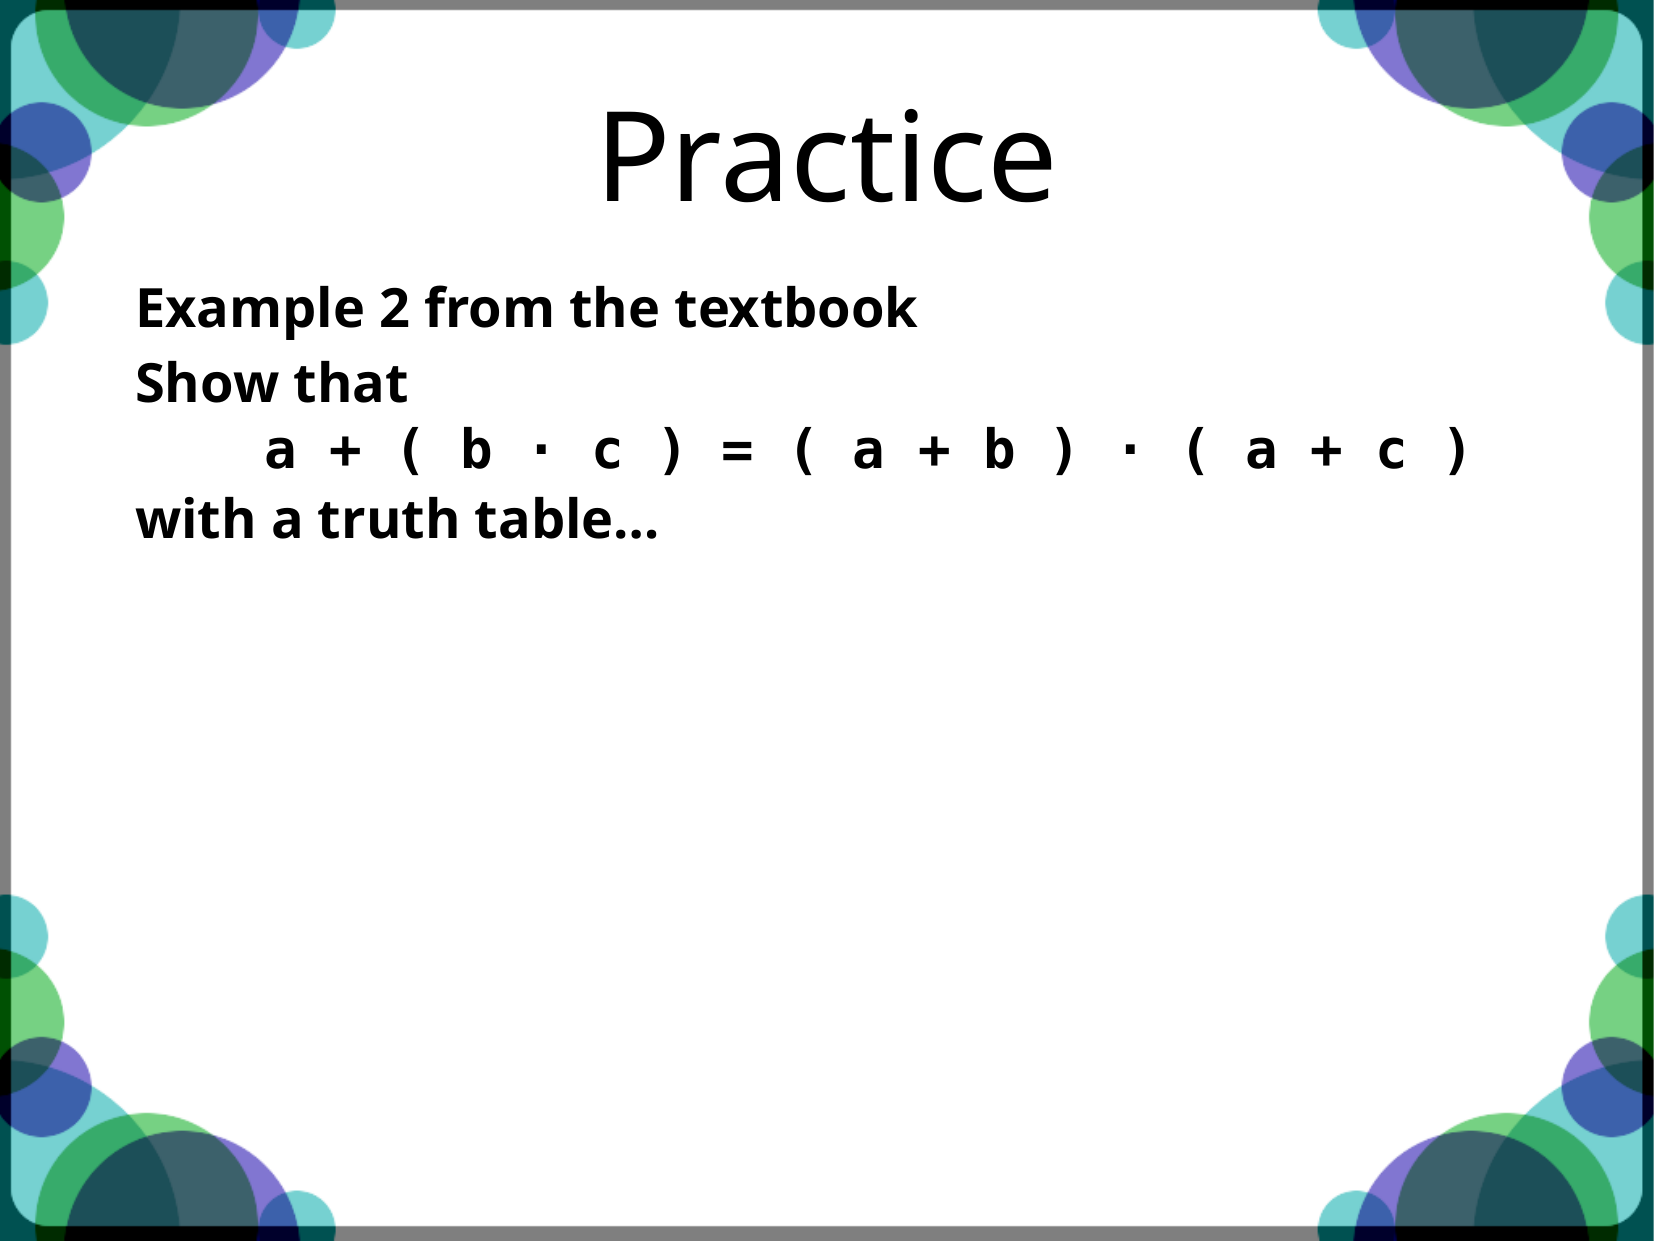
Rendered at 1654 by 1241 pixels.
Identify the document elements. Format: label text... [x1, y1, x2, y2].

picture [0, 0, 1654, 1241]
text_box Example 2 from the textbook Show that a + ( b · c ) = ( a + b ) · ( a + c ) with a truth table… [135, 270, 1531, 943]
title Practice [82, 49, 1571, 257]
